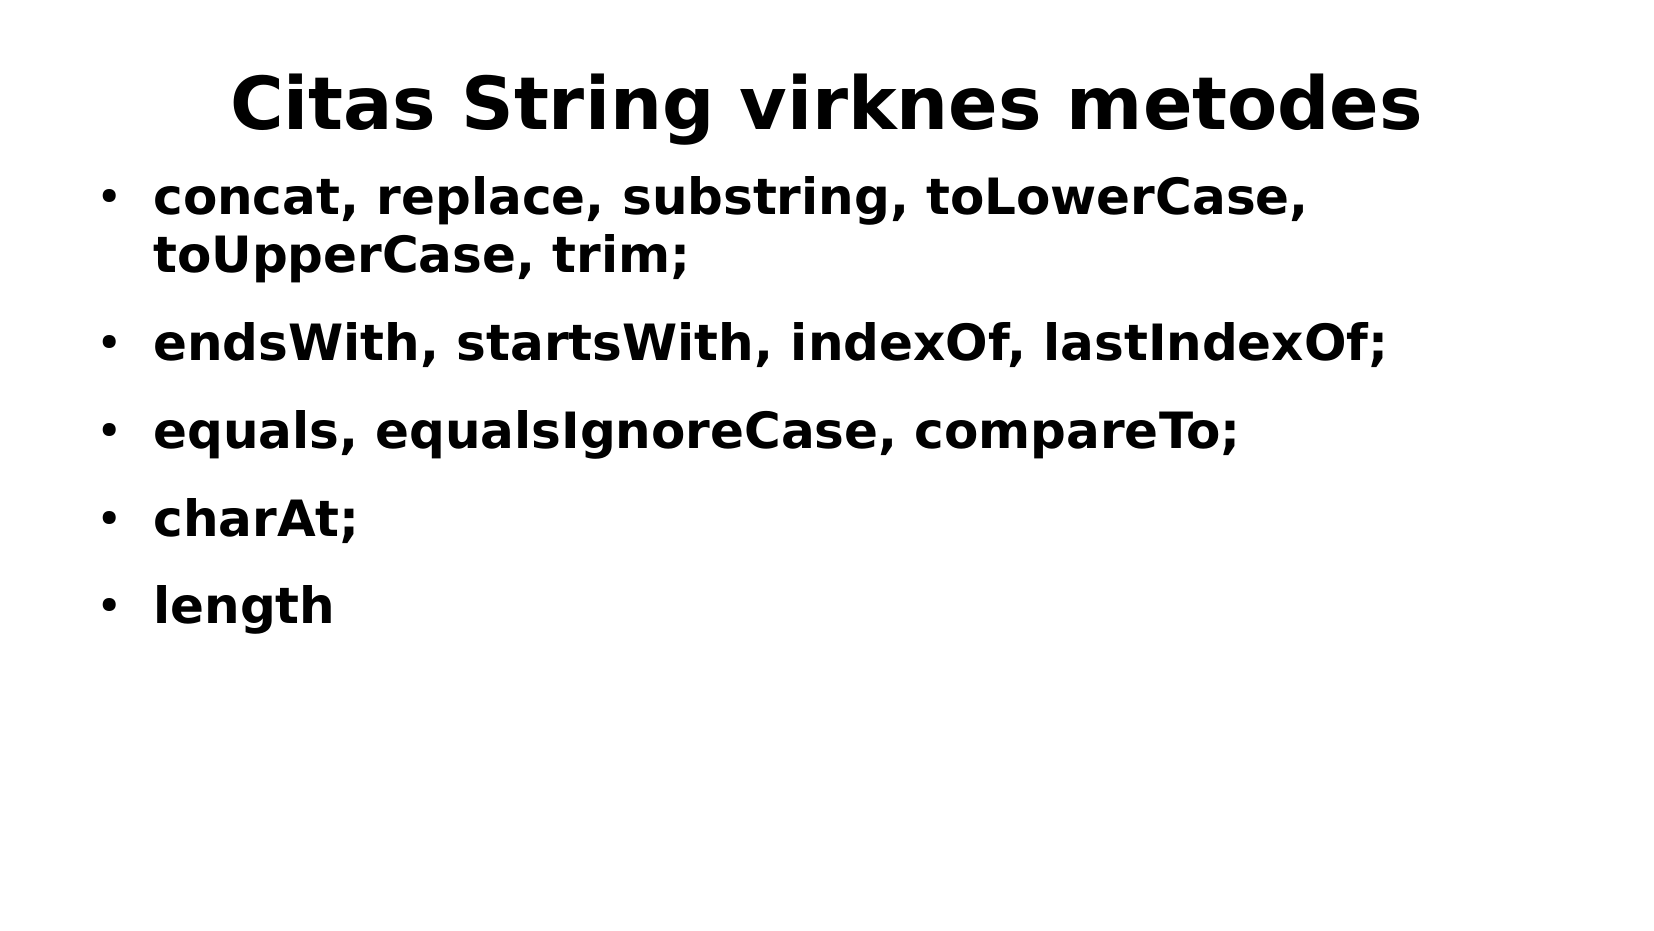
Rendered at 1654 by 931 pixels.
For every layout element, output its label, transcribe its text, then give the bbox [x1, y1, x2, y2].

title Citas String virknes metodes [82, 61, 1571, 147]
list concat, replace, substring, toLowerCase, toUpperCase, trim; endsWith, startsWith, indexOf, lastIndexOf; equals, equalsIgnoreCase, compareTo; charAt; length [82, 168, 1538, 869]
